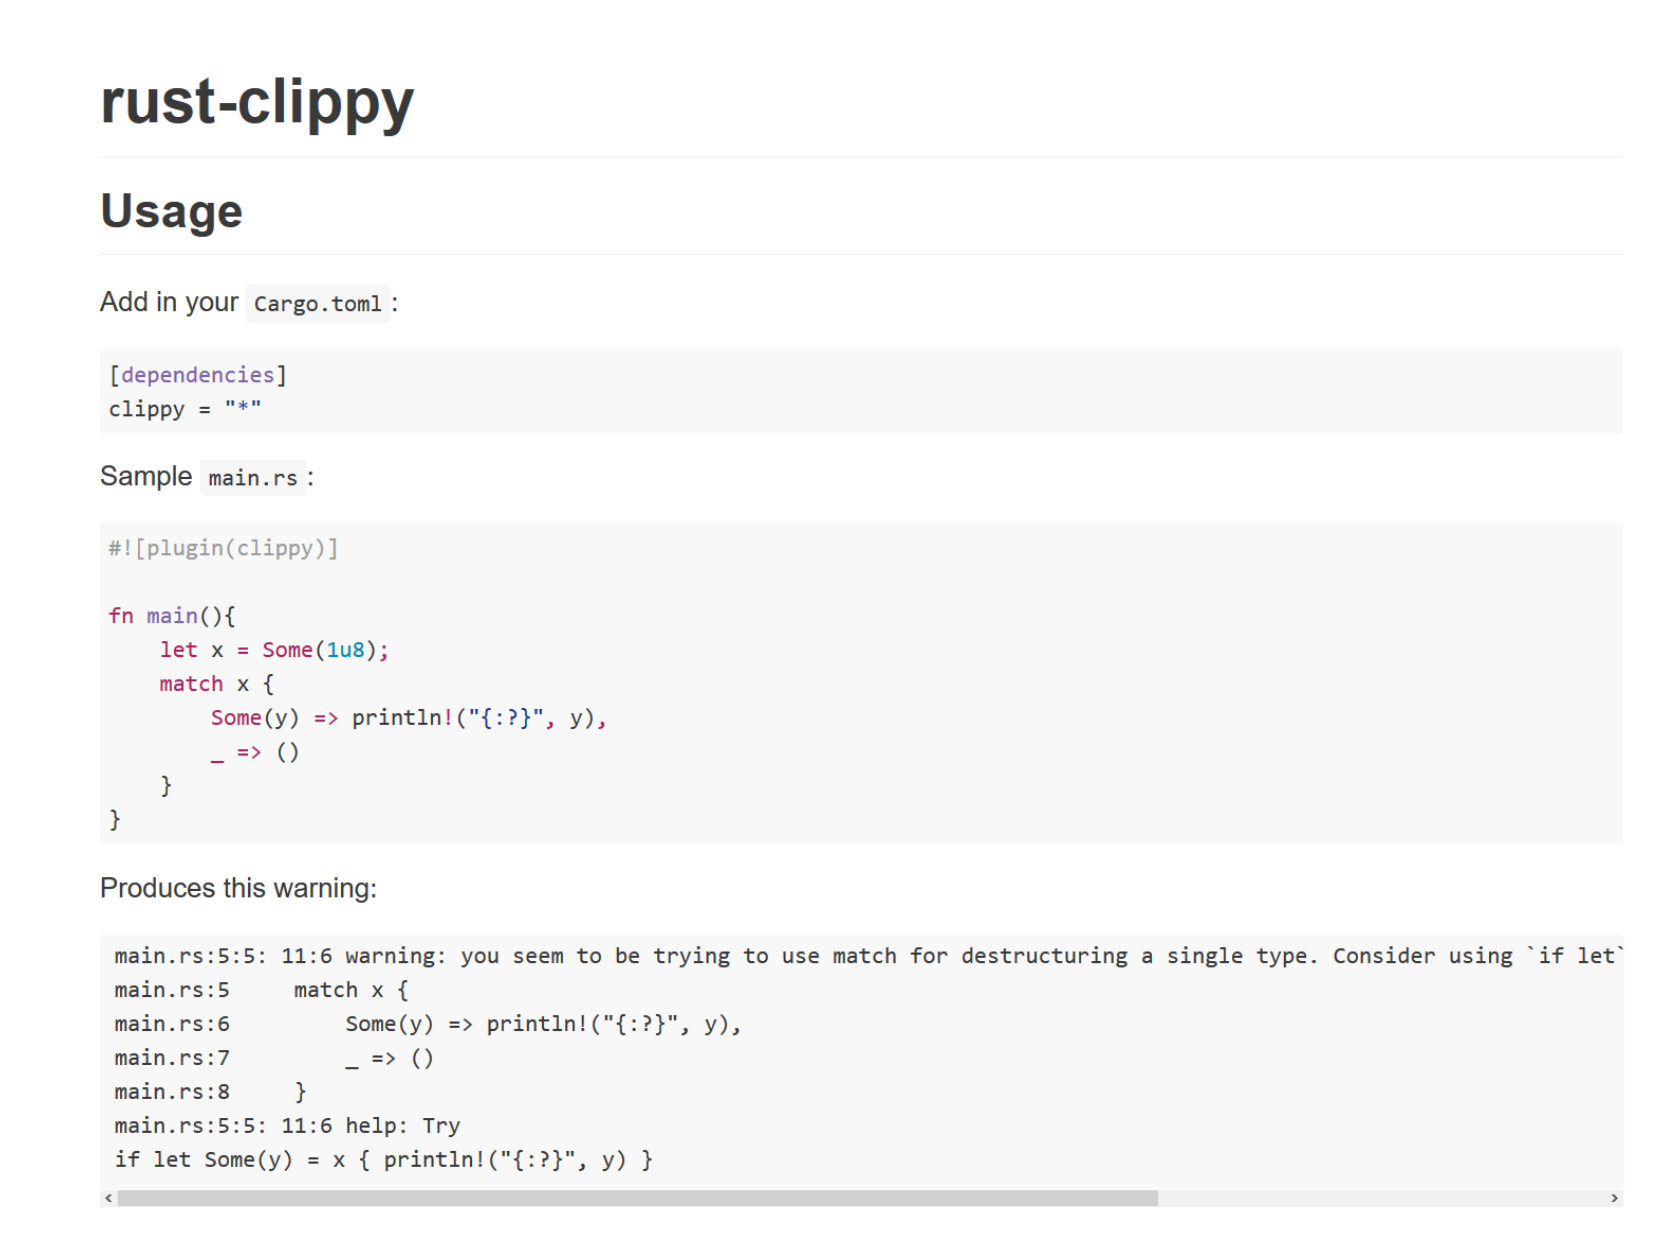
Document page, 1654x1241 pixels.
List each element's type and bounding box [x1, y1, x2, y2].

picture [82, 873, 1654, 1221]
picture [82, 70, 1654, 444]
picture [82, 460, 1654, 851]
